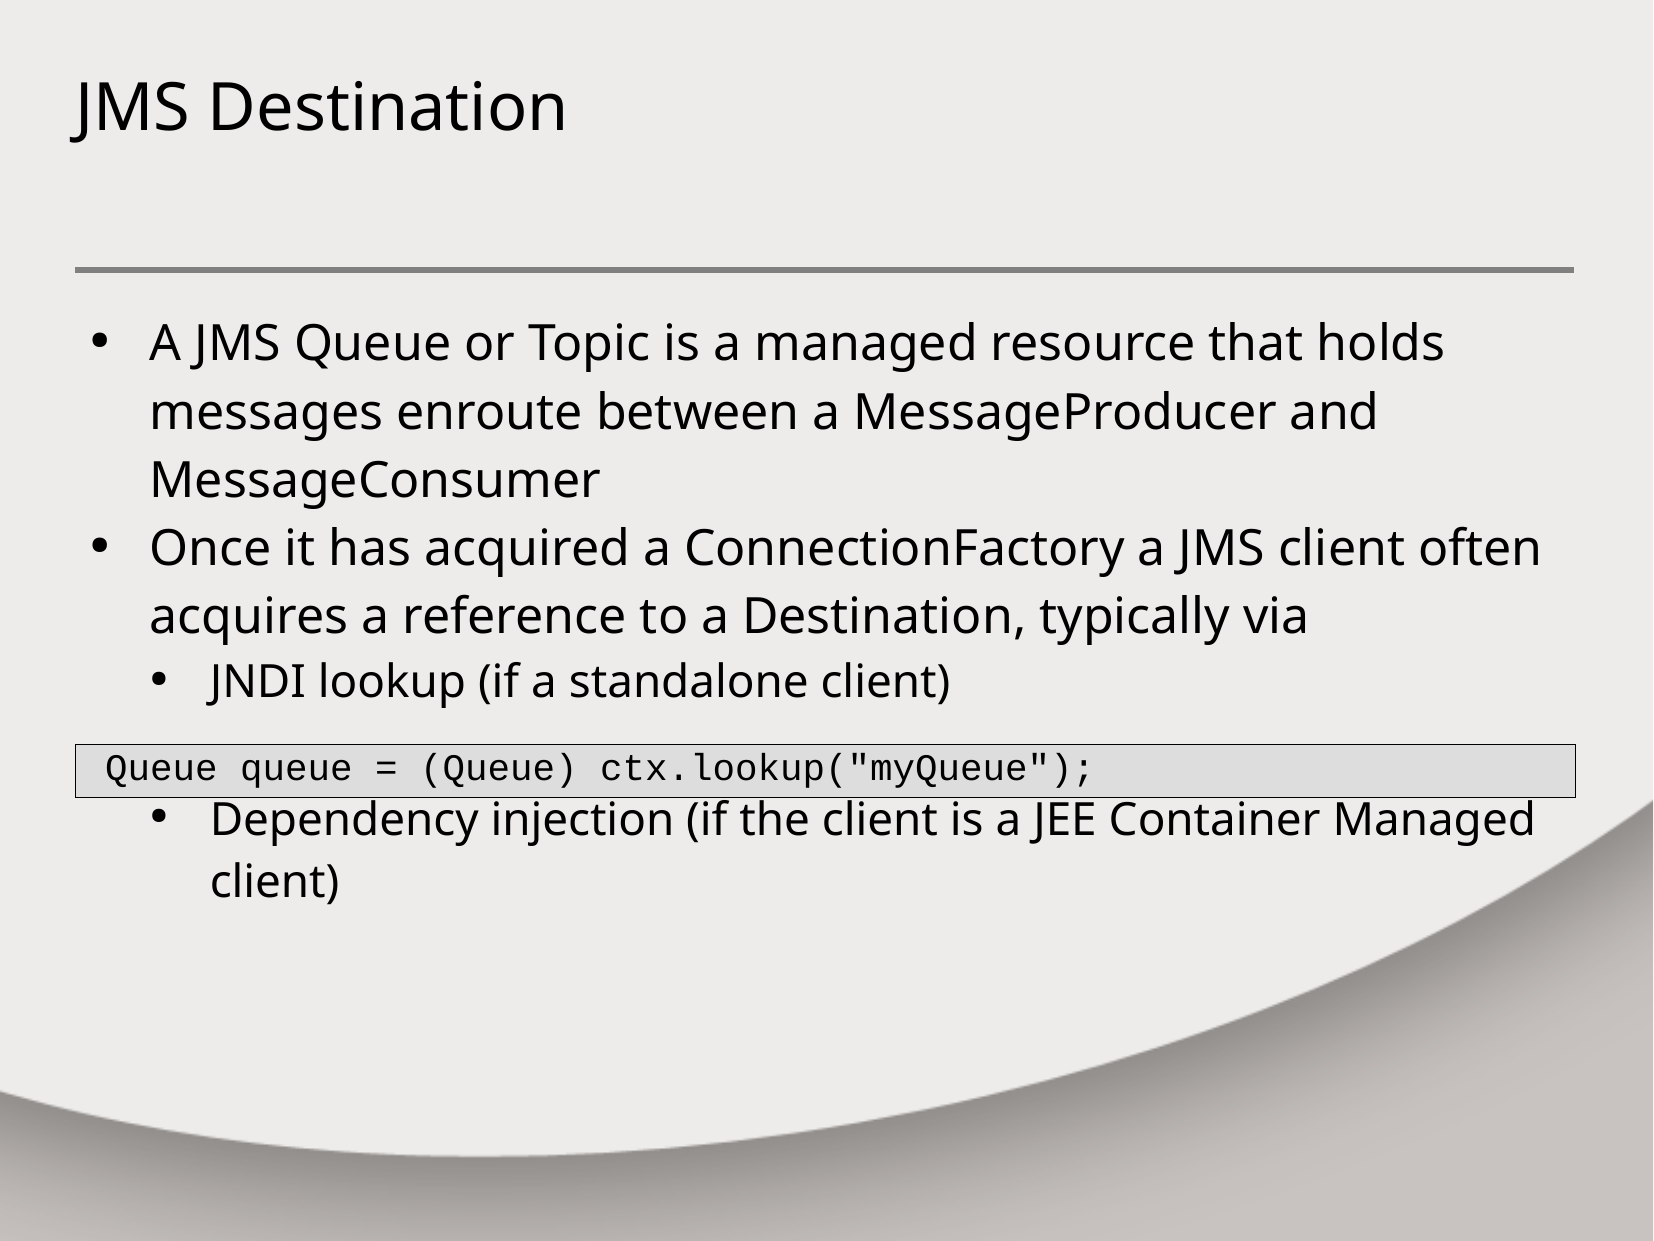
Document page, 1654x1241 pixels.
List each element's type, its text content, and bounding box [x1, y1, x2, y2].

picture [0, 0, 1654, 1241]
title JMS Destination [75, 75, 1576, 226]
text_box A JMS Queue or Topic is a managed resource that holds messages enroute between a MessageProducer and MessageConsumer Once it has acquired a ConnectionFactory a JMS client often acquires a reference to a Destination, typically via JNDI lookup (if a standalone client) Dependency injection (if the client is a JEE Container Managed client) [75, 798, 1575, 1163]
text_box A JMS Queue or Topic is a managed resource that holds messages enroute between a MessageProducer and MessageConsumer Once it has acquired a ConnectionFactory a JMS client often acquires a reference to a Destination, typically via JNDI lookup (if a standalone client) Dependency injection (if the client is a JEE Container Managed client) [75, 299, 1575, 744]
text_box Queue queue = (Queue) ctx.lookup("myQueue"); [75, 744, 1576, 798]
